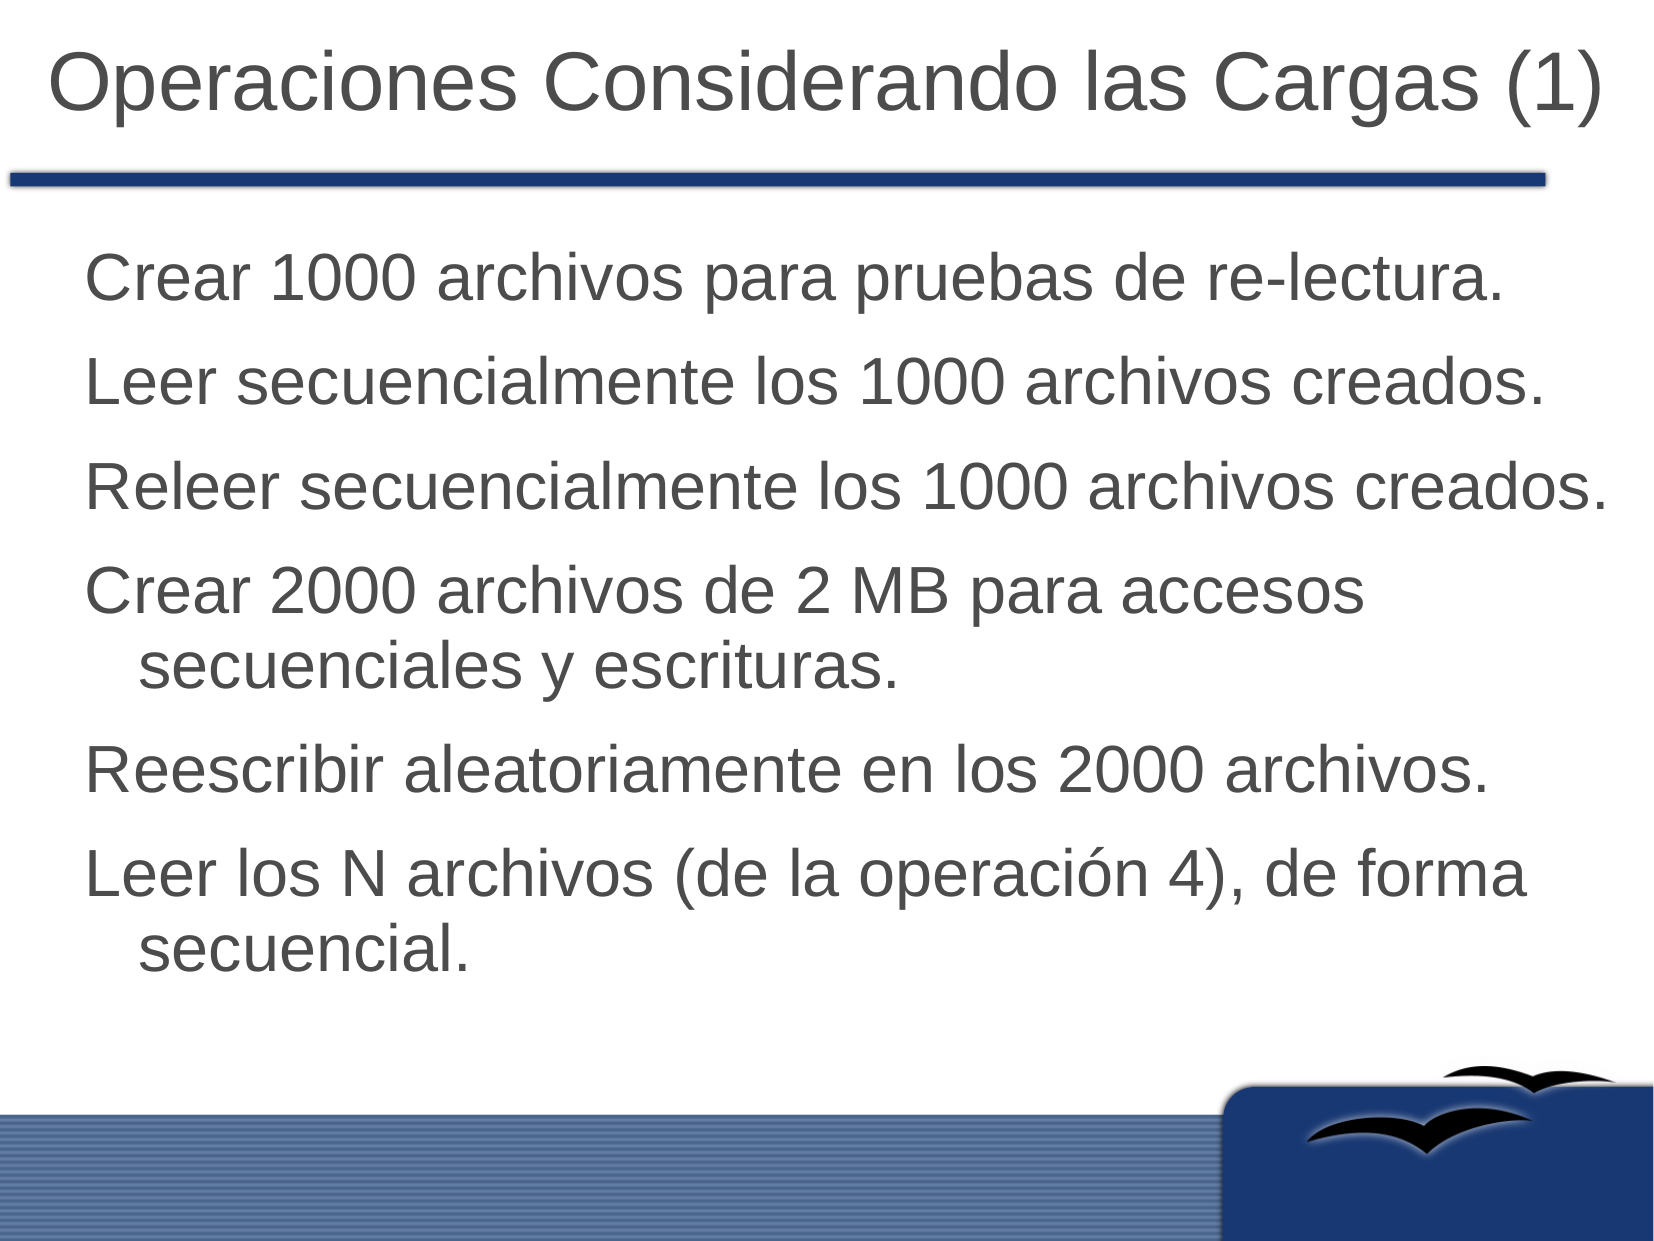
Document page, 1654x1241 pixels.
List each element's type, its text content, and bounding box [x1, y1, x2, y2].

list Crear 1000 archivos para pruebas de re-lectura. Leer secuencialmente los 1000 archivos creados. Releer secuencialmente los 1000 archivos creados. Crear 2000 archivos de 2 MB para accesos secuenciales y escrituras. Reescribir aleatoriamente en los 2000 archivos. Leer los N archivos (de la operación 4), de forma secuencial. [67, 240, 1617, 1081]
picture [0, 164, 1654, 1241]
title Operaciones Considerando las Cargas (1) [0, 0, 1654, 164]
